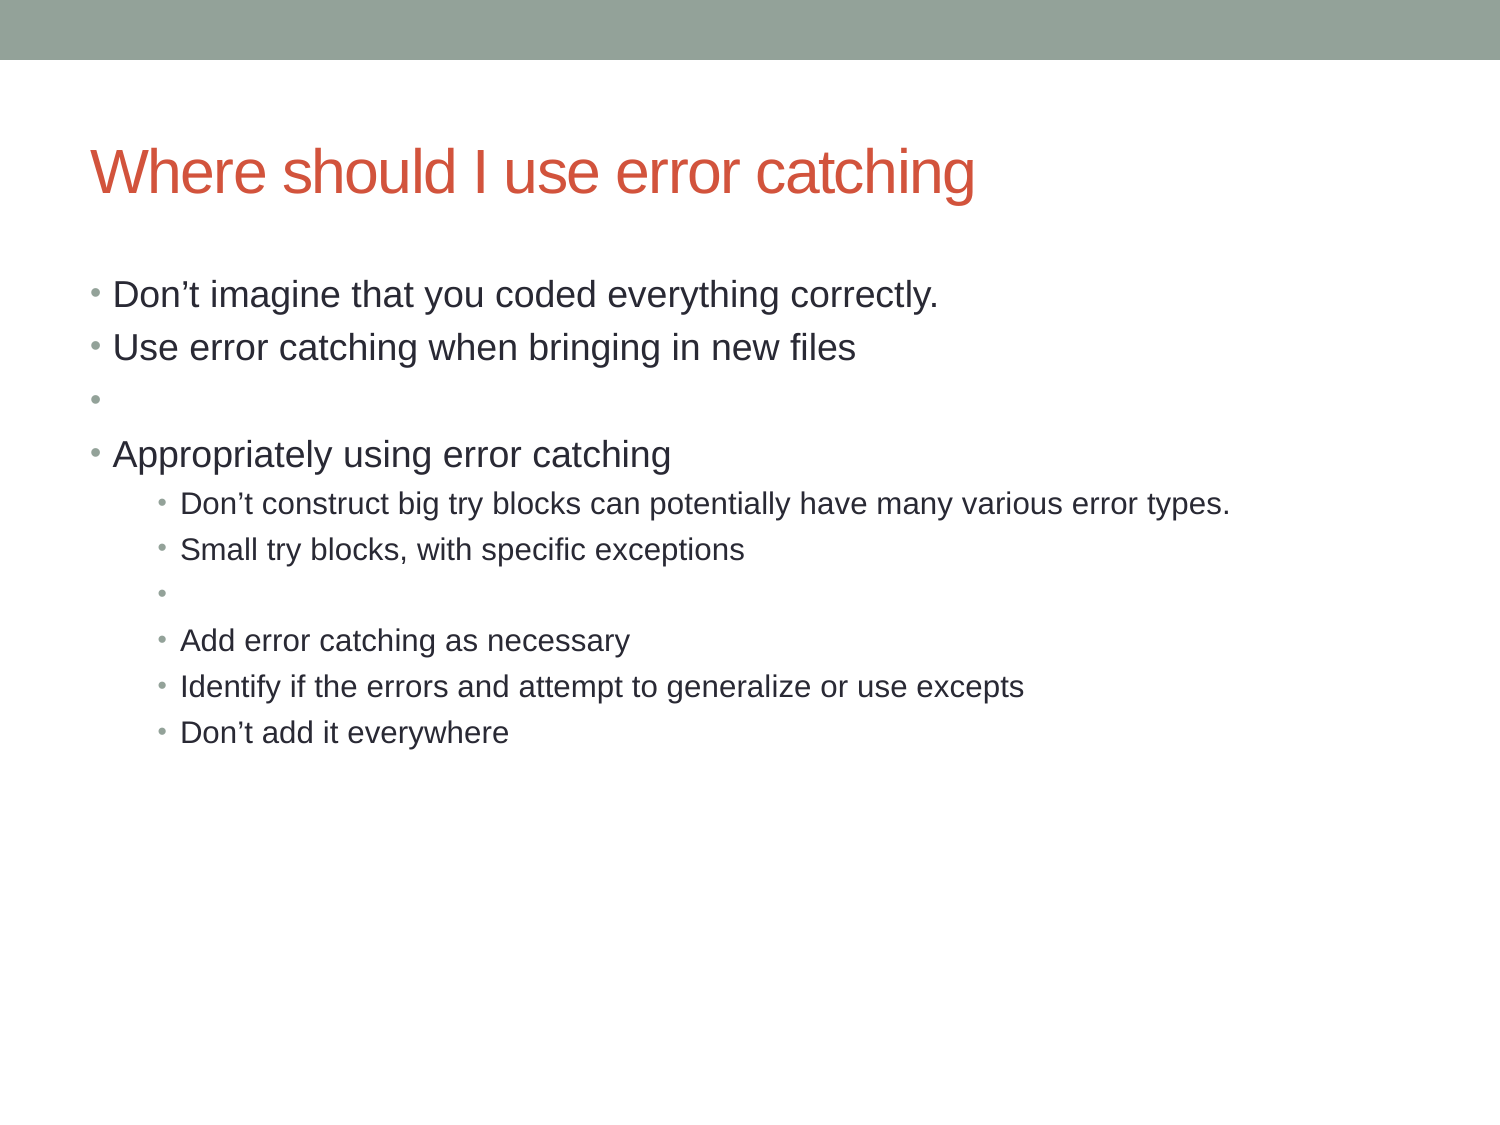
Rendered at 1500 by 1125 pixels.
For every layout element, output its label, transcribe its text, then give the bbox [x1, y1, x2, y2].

title Where should I use error catching [75, 87, 1426, 251]
list Don’t imagine that you coded everything correctly. Use error catching when bringing in new files Appropriately using error catching Don’t construct big try blocks can potentially have many various error types. Small try blocks, with specific exceptions Add error catching as necessary Identify if the errors and attempt to generalize or use excepts Don’t add it everywhere [75, 262, 1426, 1063]
